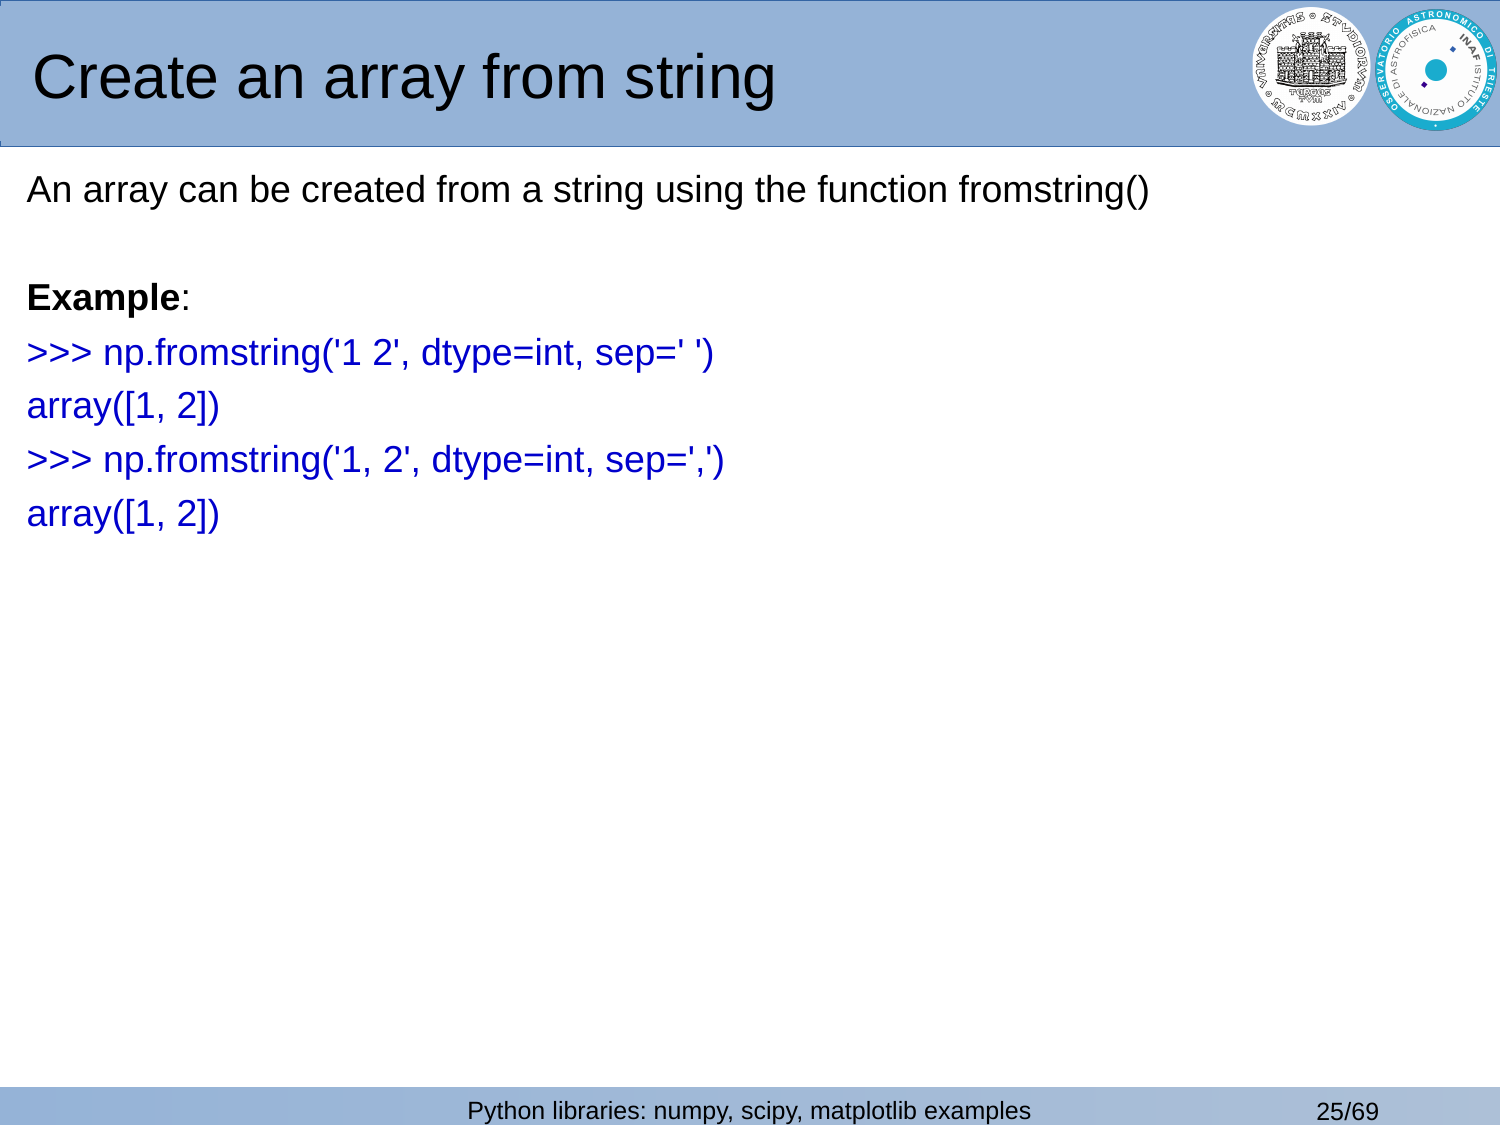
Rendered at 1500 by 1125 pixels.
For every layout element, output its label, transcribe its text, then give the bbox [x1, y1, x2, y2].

text_box Create an array from string [0, 5, 1253, 141]
picture [1253, 0, 1500, 156]
list An array can be created from a string using the function fromstring() Example: >>> np.fromstring('1 2', dtype=int, sep=' ') array([1, 2]) >>> np.fromstring('1, 2', dtype=int, sep=',') array([1, 2]) [11, 157, 1500, 1037]
